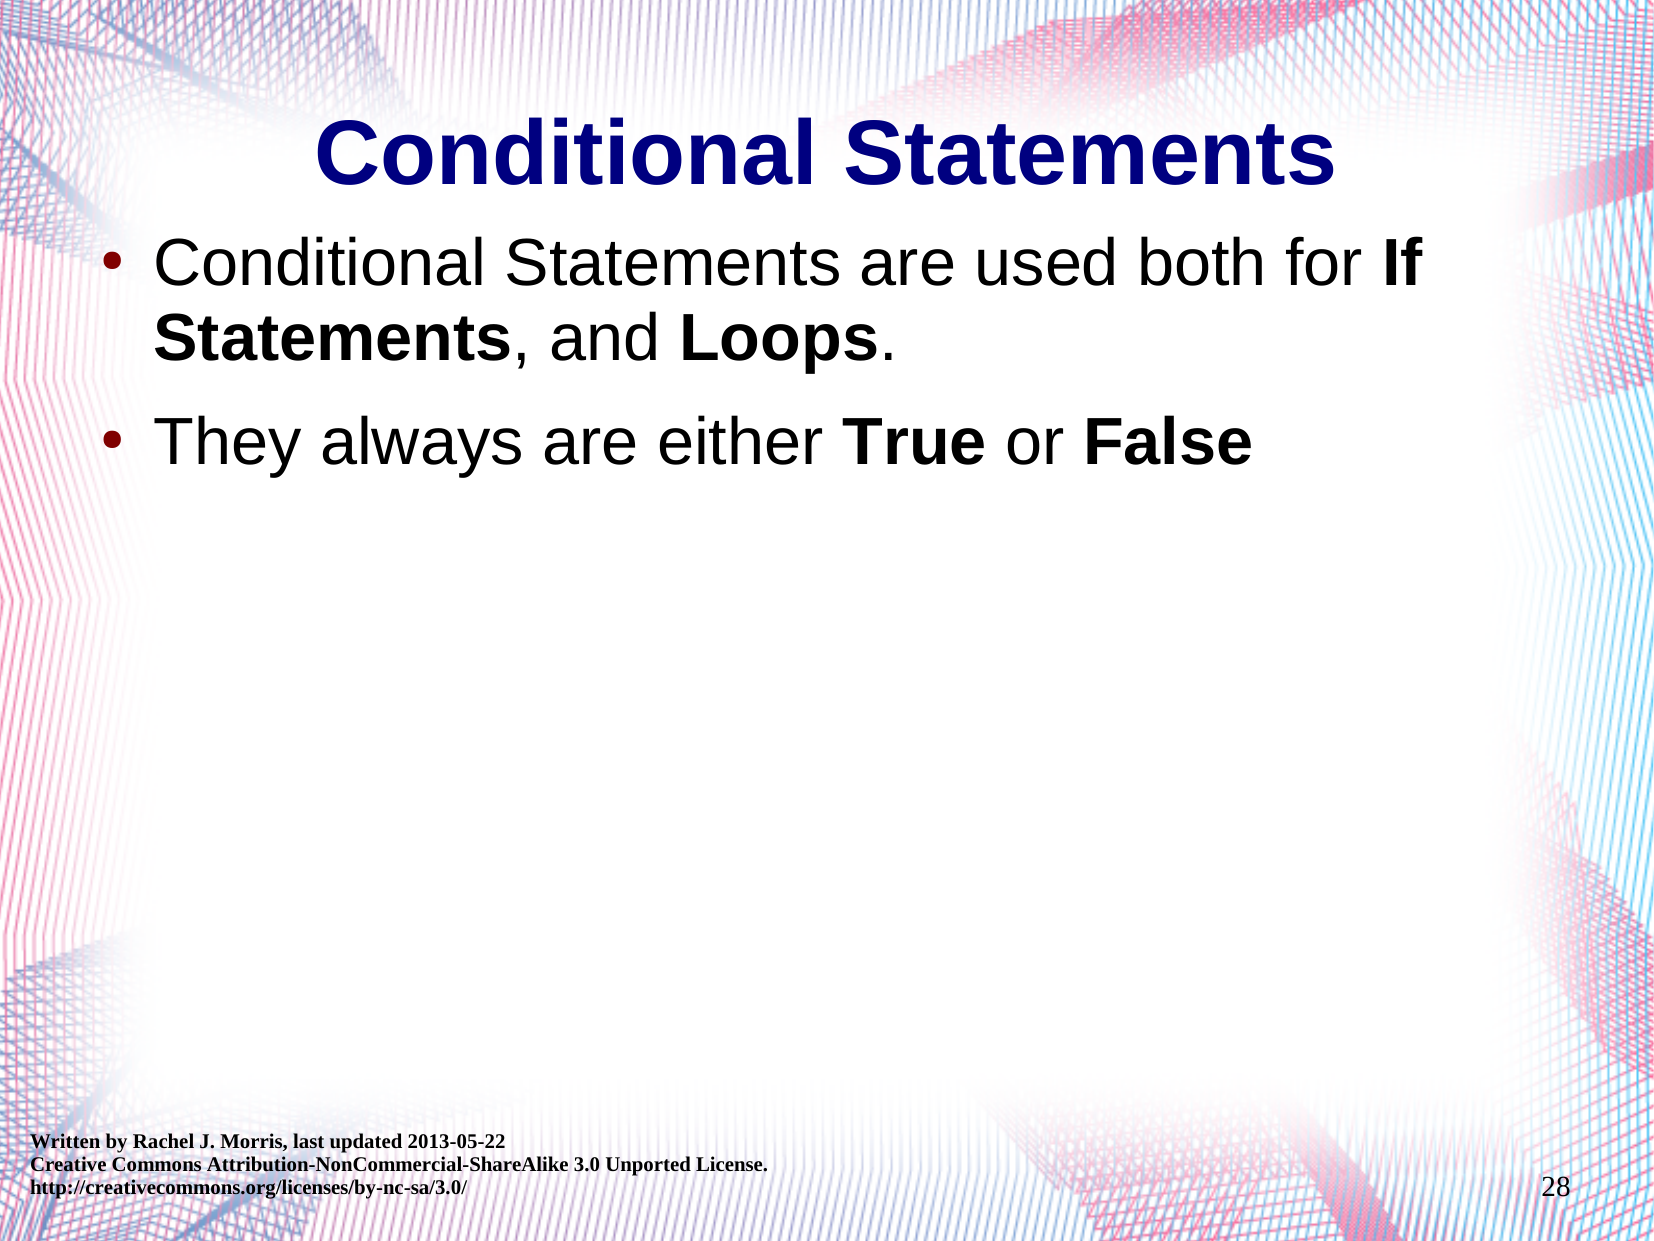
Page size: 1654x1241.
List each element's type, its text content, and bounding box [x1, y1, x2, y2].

picture [0, 0, 1654, 1241]
title Conditional Statements [82, 49, 1571, 225]
list Conditional Statements are used both for If Statements, and Loops. They always are either True or False [82, 225, 1571, 479]
